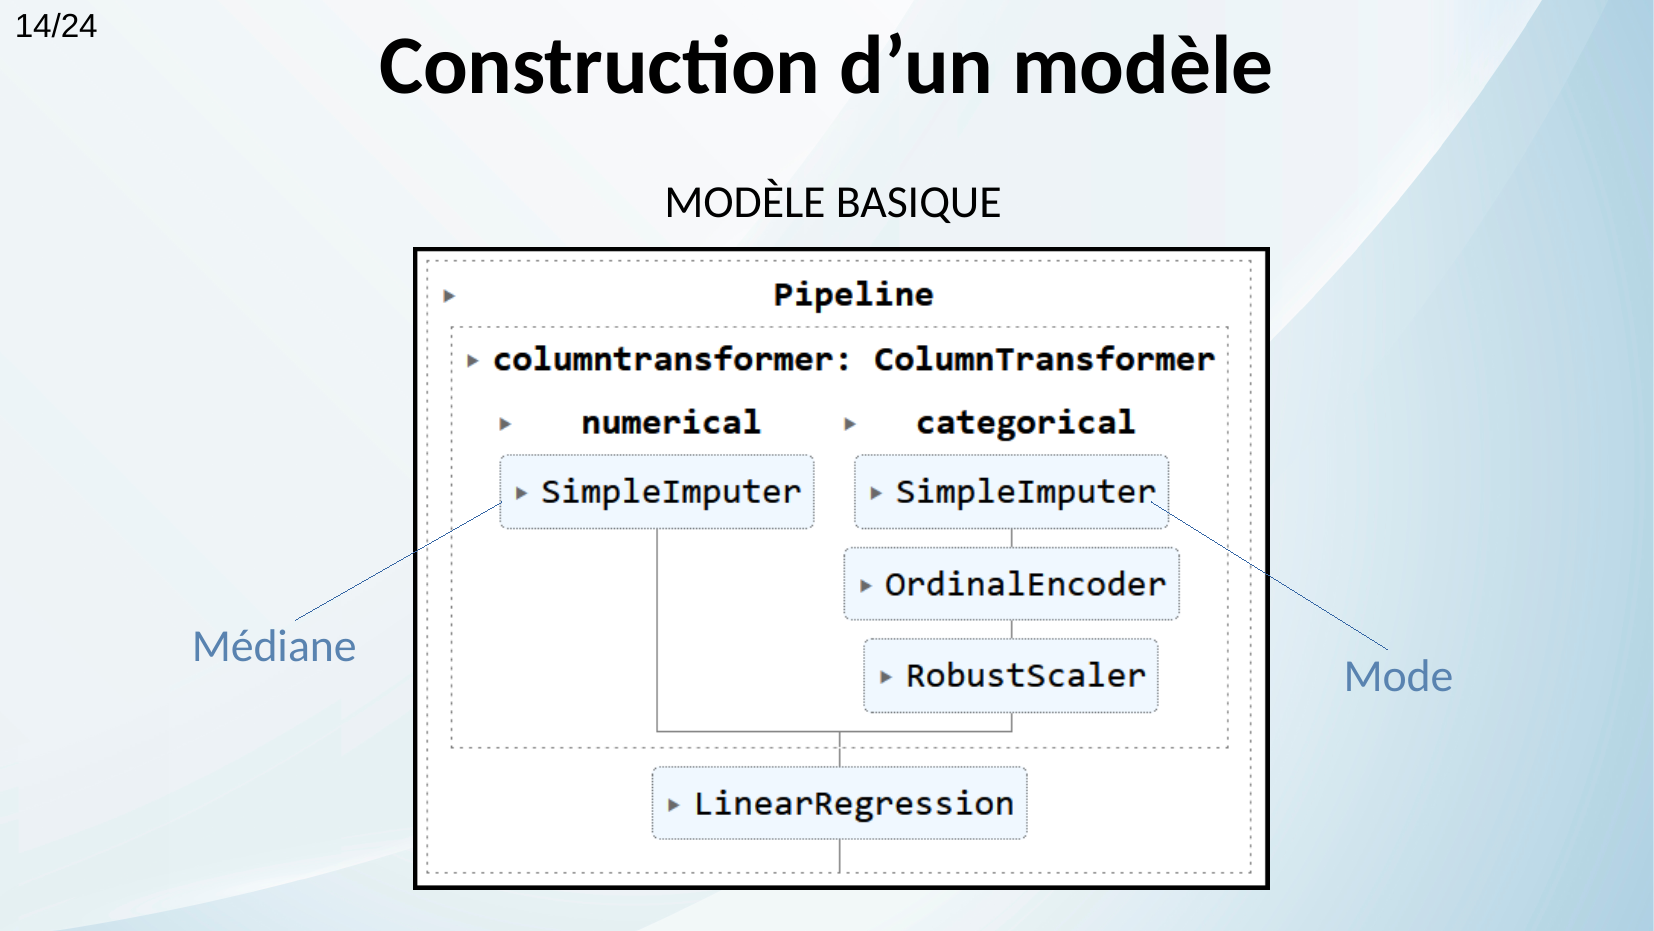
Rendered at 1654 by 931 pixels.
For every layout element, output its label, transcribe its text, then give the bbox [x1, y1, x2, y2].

picture [0, 0, 1654, 931]
text_box 14/24 [0, 0, 119, 60]
text_box Mode [1328, 649, 1477, 711]
title Construction d’un modèle [82, 31, 1571, 199]
text_box Médiane [177, 620, 384, 681]
text_box MODÈLE BASIQUE [649, 175, 1034, 282]
